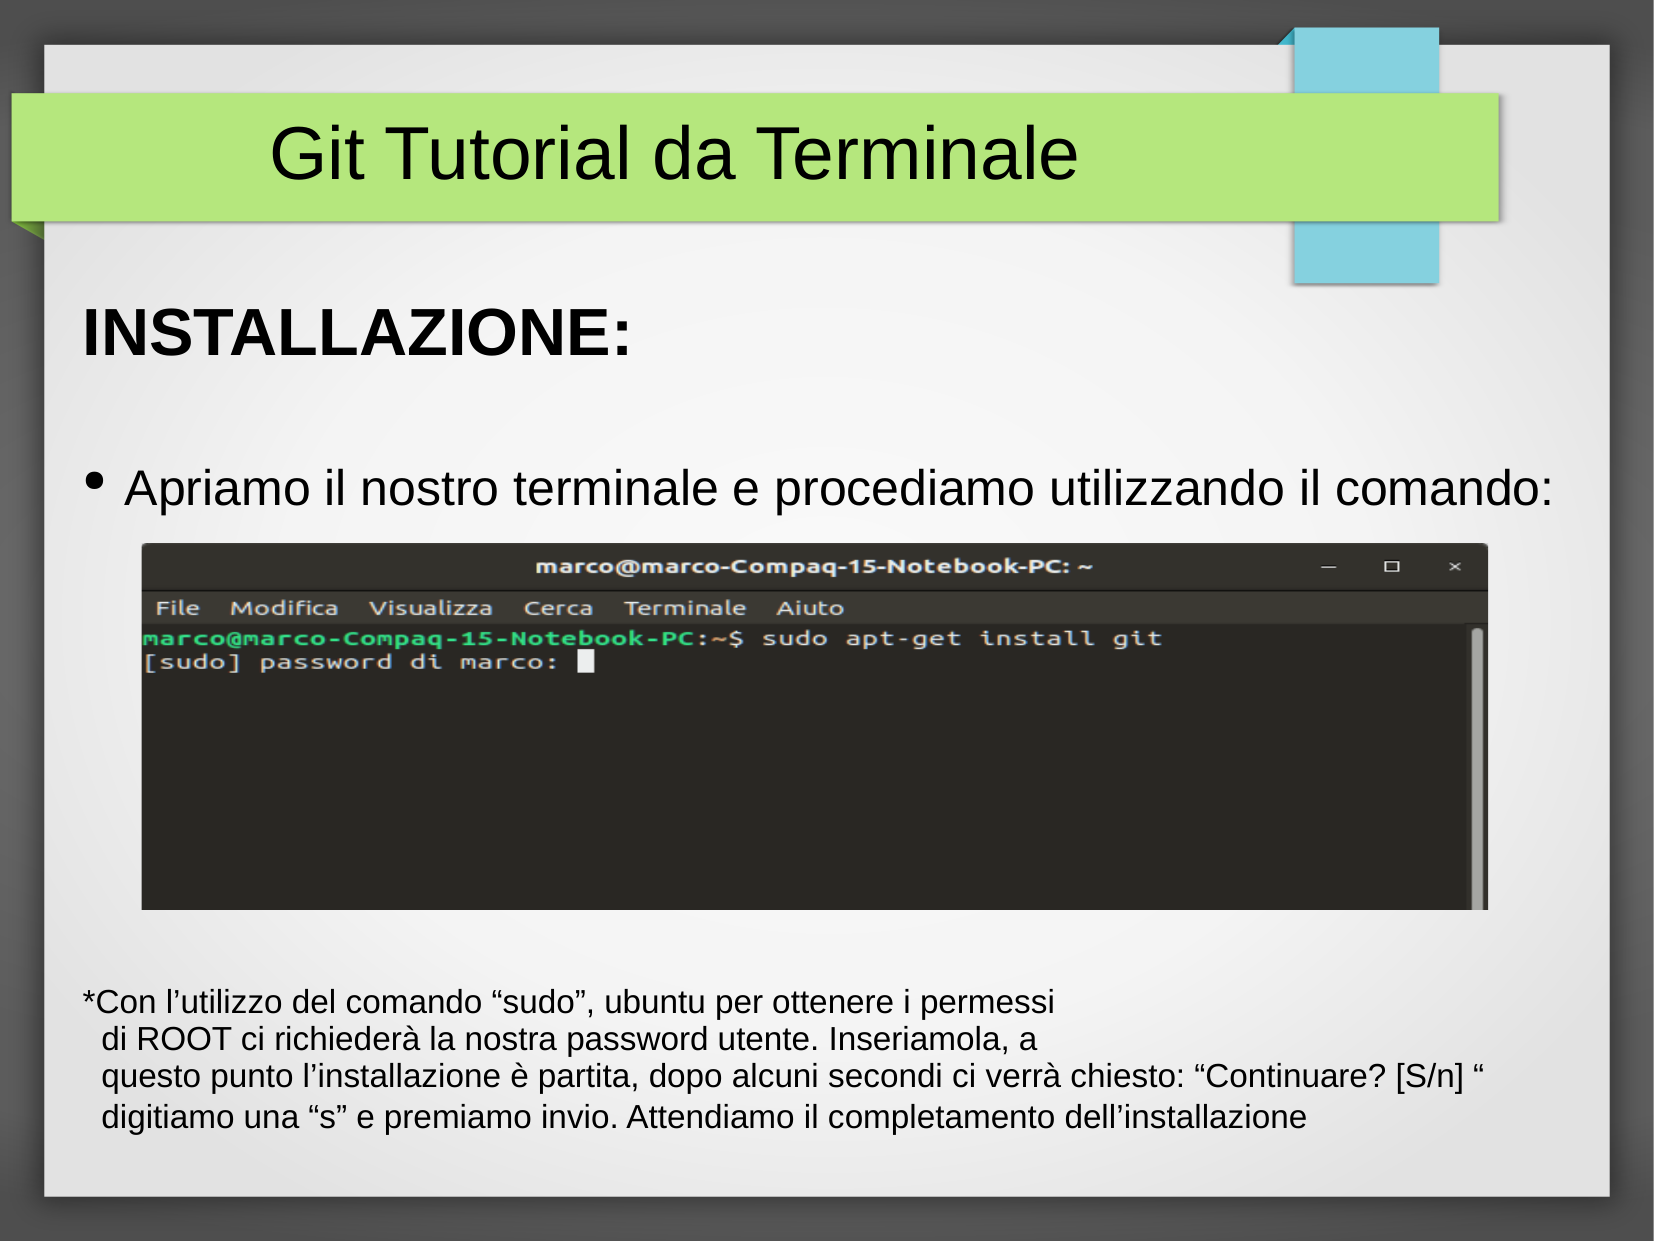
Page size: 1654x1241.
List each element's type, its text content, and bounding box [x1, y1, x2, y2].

subtitle INSTALLAZIONE: Apriamo il nostro terminale e procediamo utilizzando il comando: *Con l’utilizzo del comando “sudo”, ubuntu per ottenere i permessi di ROOT ci richiederà la nostra password utente. Inseriamola, a questo punto l’installazione è partita, dopo alcuni secondi ci verrà chiesto: “Continuare? [S/n] “ digitiamo una “s” e premiamo invio. Attendiamo il completamento dell’installazione [82, 295, 1571, 1241]
picture [141, 543, 1489, 910]
title Git Tutorial da Terminale [82, 94, 1264, 213]
picture [0, 0, 1654, 1241]
